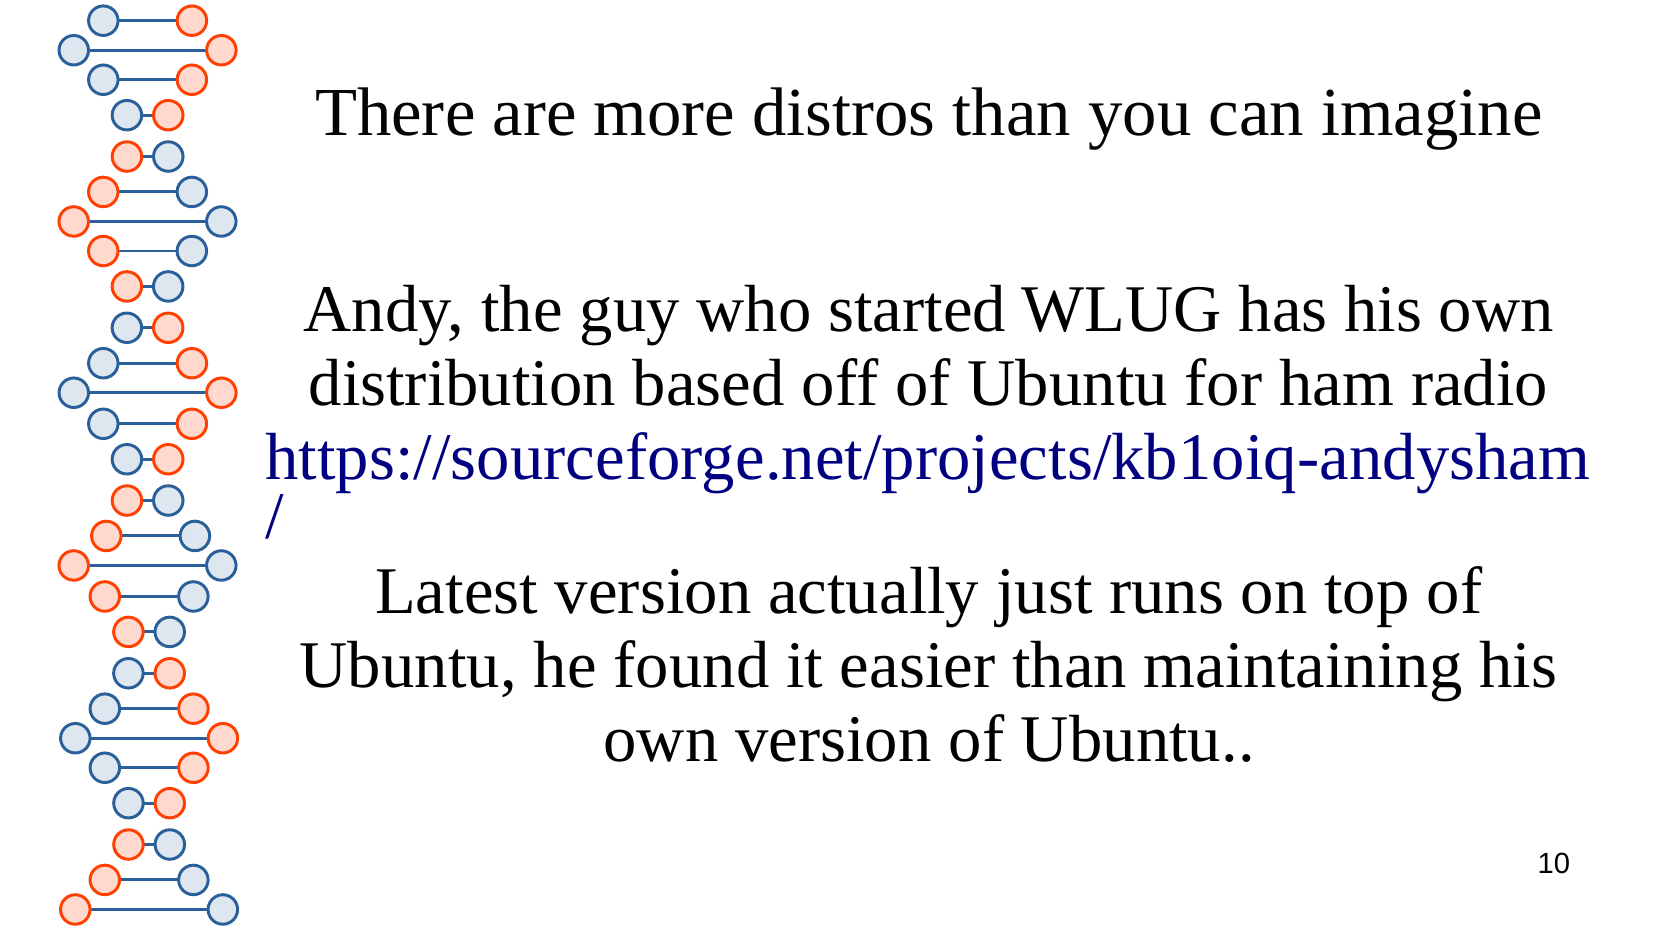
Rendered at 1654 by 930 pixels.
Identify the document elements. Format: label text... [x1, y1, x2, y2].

title There are more distros than you can imagine [265, 35, 1594, 189]
subtitle Andy, the guy who started WLUG has his own distribution based off of Ubuntu for ham radio https://sourceforge.net/projects/kb1oiq-andysham/ Latest version actually just runs on top of Ubuntu, he found it easier than maintaining his own version of Ubuntu.. [265, 224, 1594, 764]
